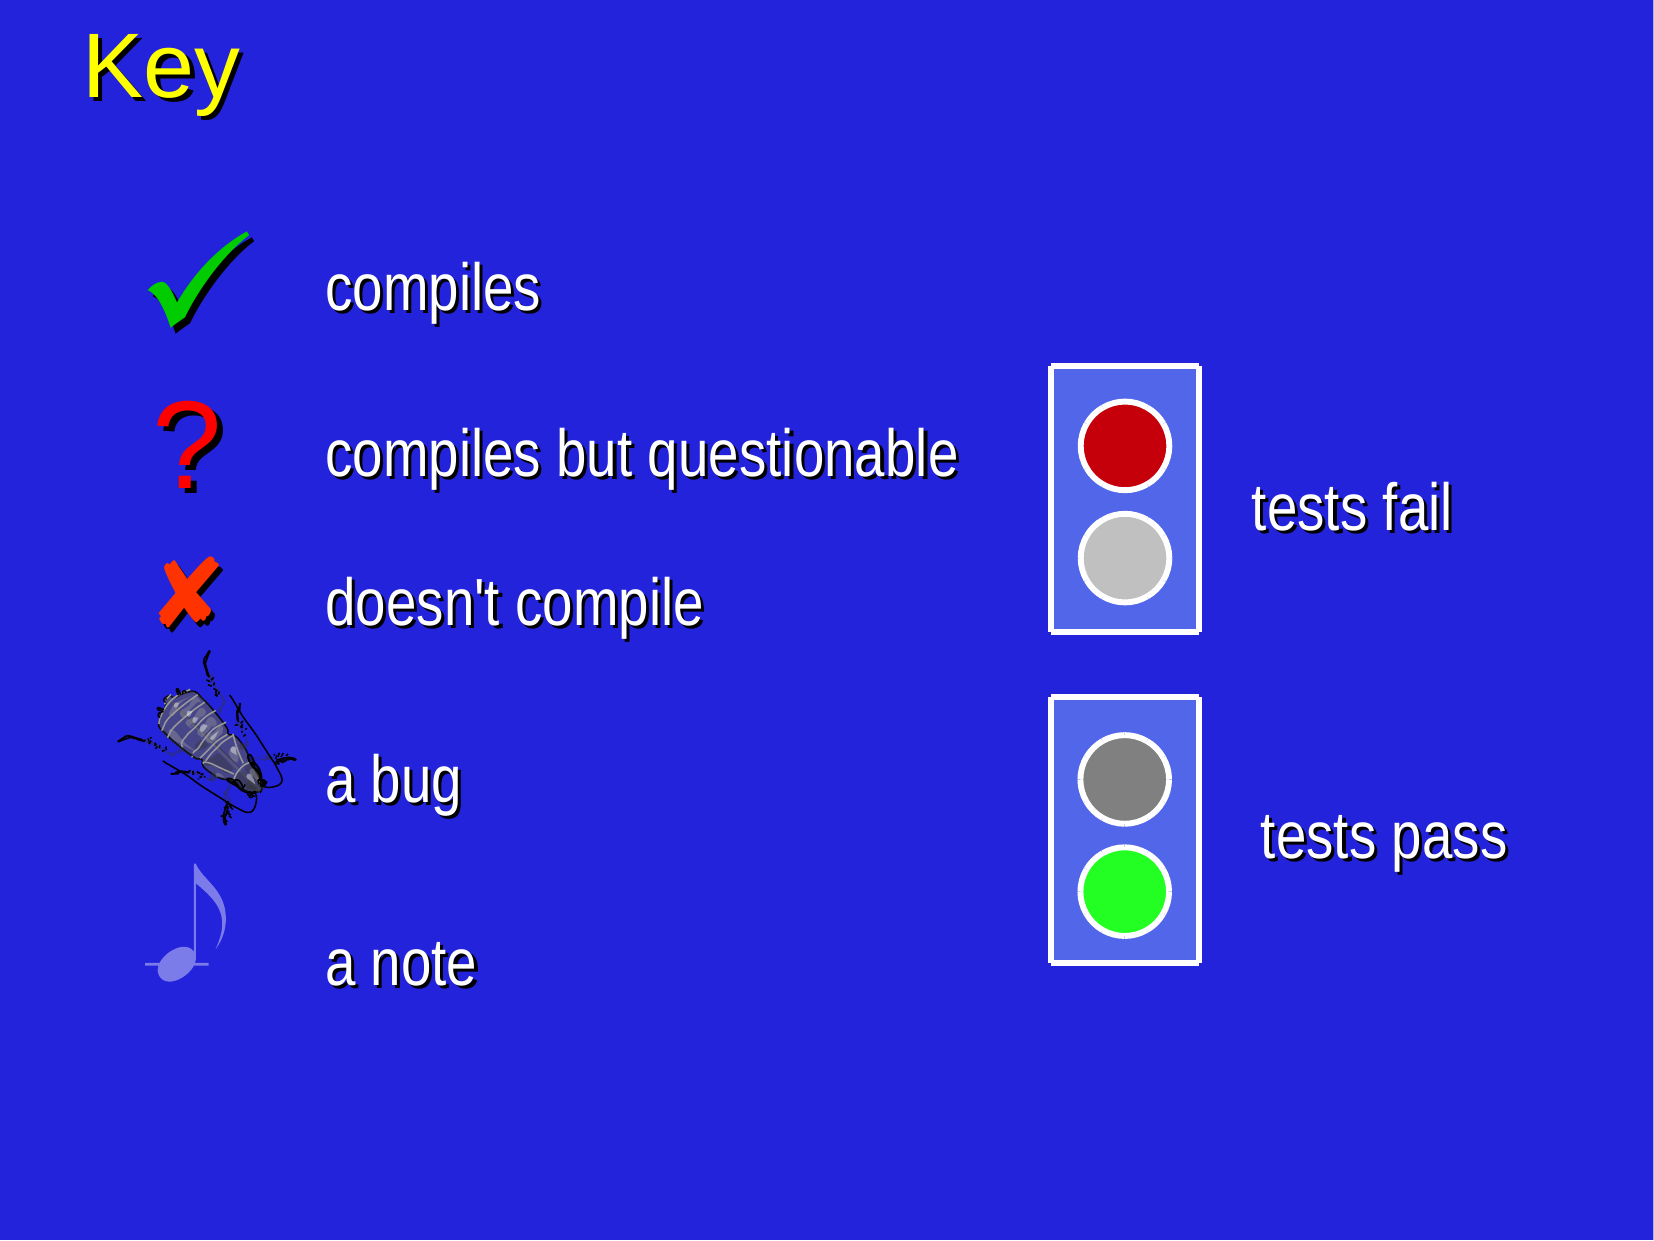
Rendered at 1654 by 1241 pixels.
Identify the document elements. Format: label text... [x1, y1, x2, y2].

text_box [1051, 366, 1199, 632]
text_box a note [310, 910, 774, 1007]
text_box  [132, 504, 252, 669]
text_box [235, 735, 250, 763]
text_box [223, 783, 233, 804]
title Key [82, 2, 1571, 130]
text_box [254, 754, 271, 761]
text_box [202, 764, 234, 782]
text_box [208, 738, 242, 773]
text_box  [121, 190, 311, 385]
text_box tests fail [1237, 455, 1568, 552]
text_box [213, 684, 220, 691]
text_box doesn't compile [310, 551, 783, 647]
text_box compiles [310, 236, 642, 332]
text_box [1051, 696, 1199, 963]
text_box tests pass [1246, 784, 1577, 880]
text_box compiles but questionable [310, 401, 1051, 498]
text_box [208, 673, 214, 680]
text_box [145, 863, 226, 982]
text_box [236, 764, 265, 794]
text_box [159, 690, 232, 761]
text_box ? [137, 355, 238, 504]
text_box a bug [310, 728, 686, 824]
text_box [163, 695, 174, 703]
